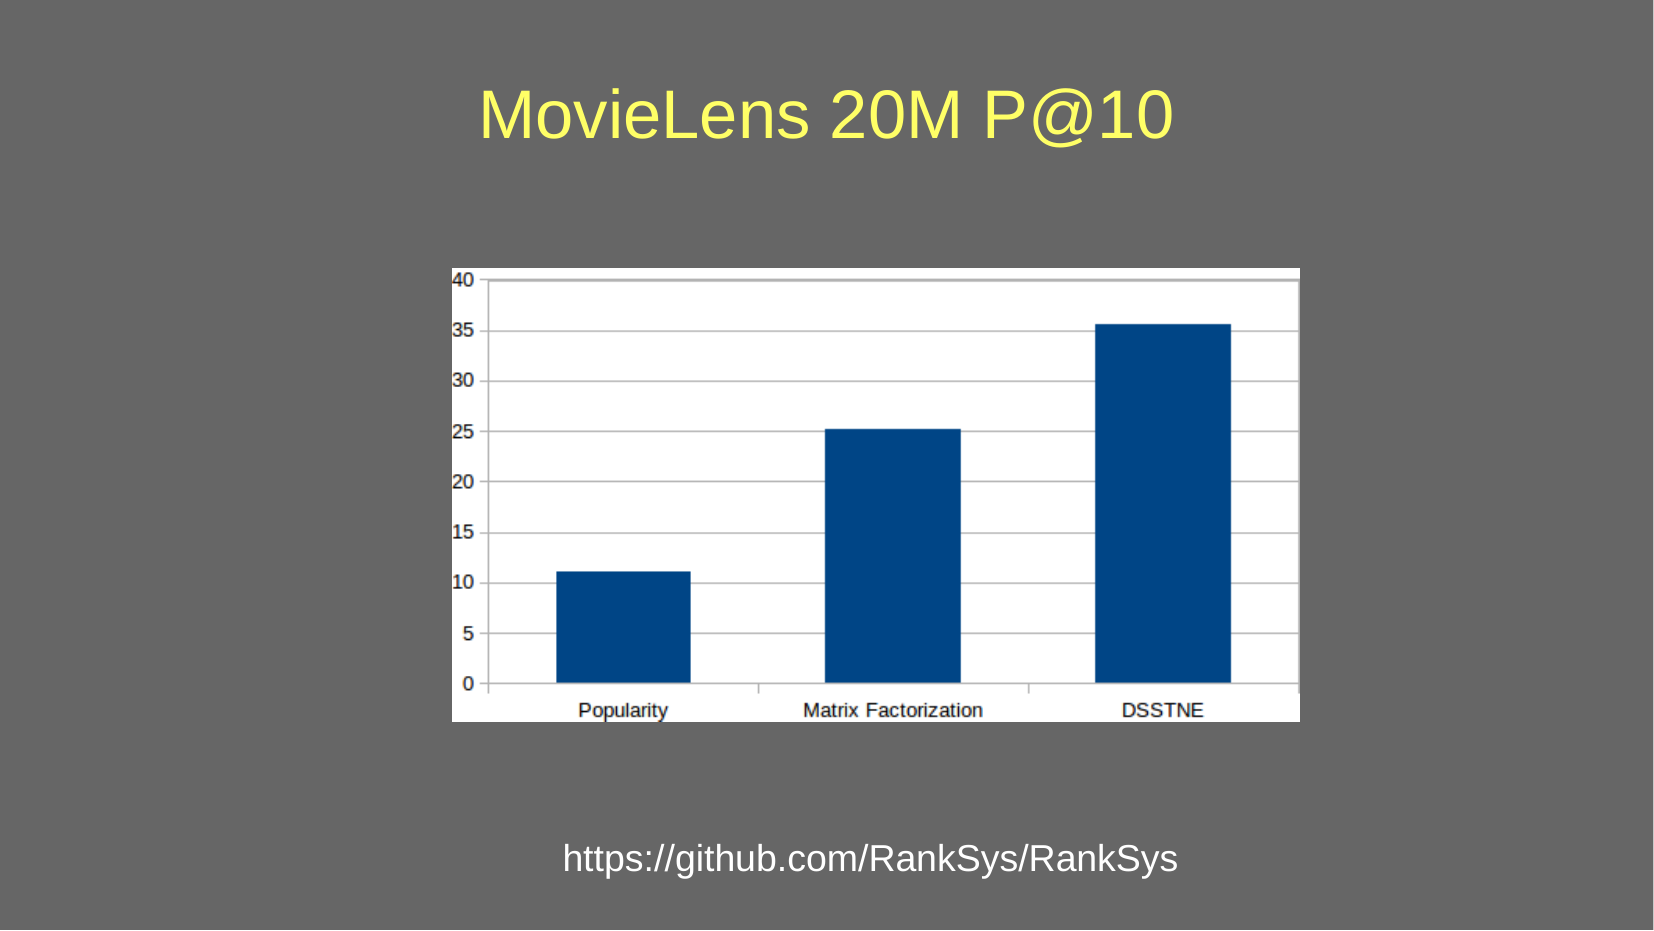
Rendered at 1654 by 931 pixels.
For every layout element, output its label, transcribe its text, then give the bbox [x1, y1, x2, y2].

title MovieLens 20M P@10 [82, 36, 1571, 193]
text_box https://github.com/RankSys/RankSys [547, 829, 1194, 887]
picture [452, 268, 1300, 722]
